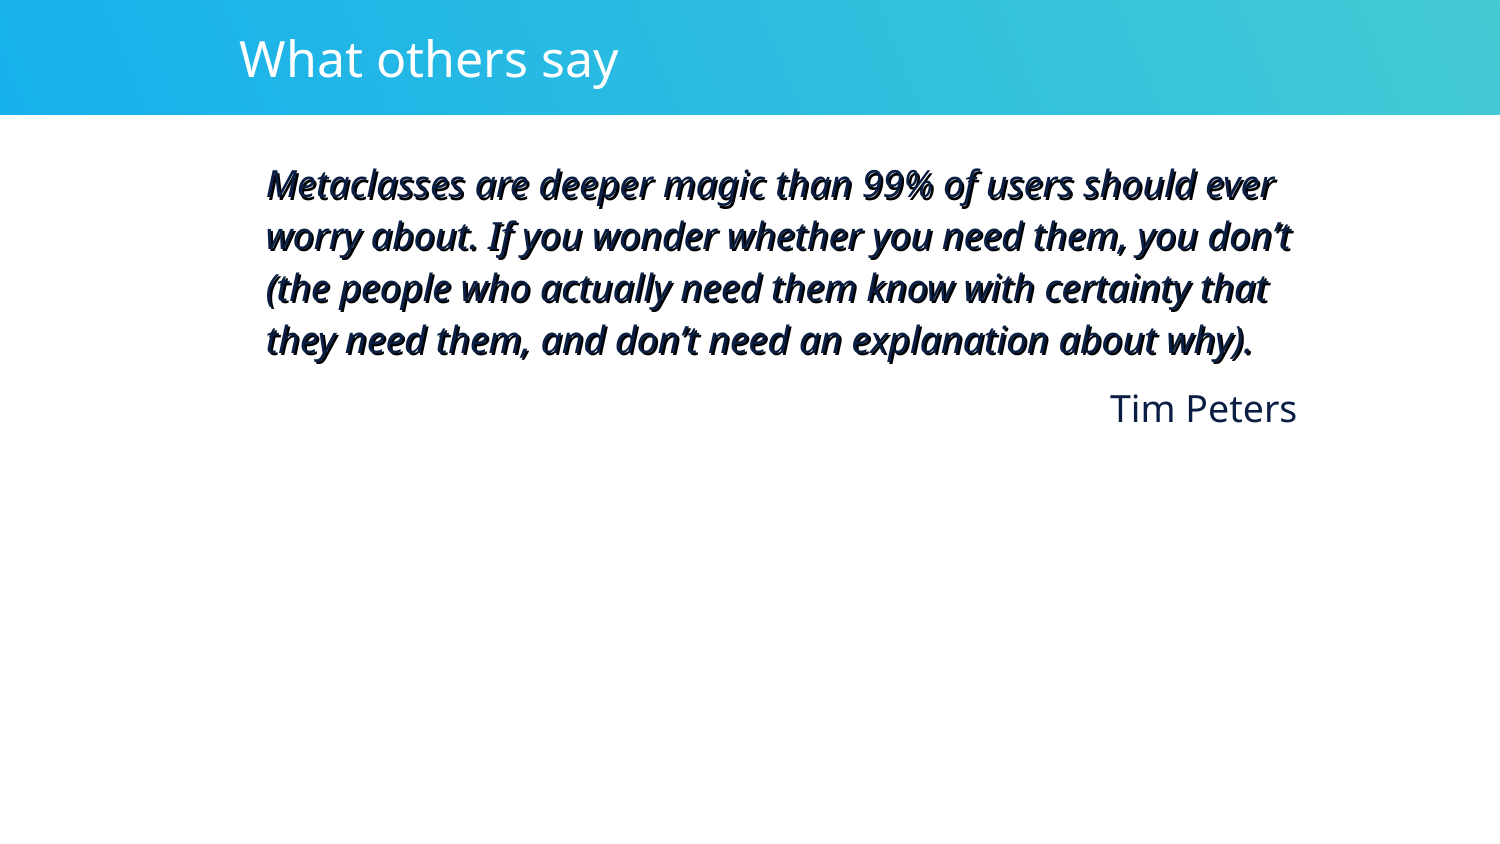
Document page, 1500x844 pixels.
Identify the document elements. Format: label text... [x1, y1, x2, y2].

text_box What others say [0, 0, 1500, 115]
text_box Metaclasses are deeper magic than 99% of users should ever worry about. If you wonder whether you need them, you don’t (the people who actually need them know with certainty that they need them, and don’t need an explanation about why). Tim Peters [175, 138, 1313, 439]
